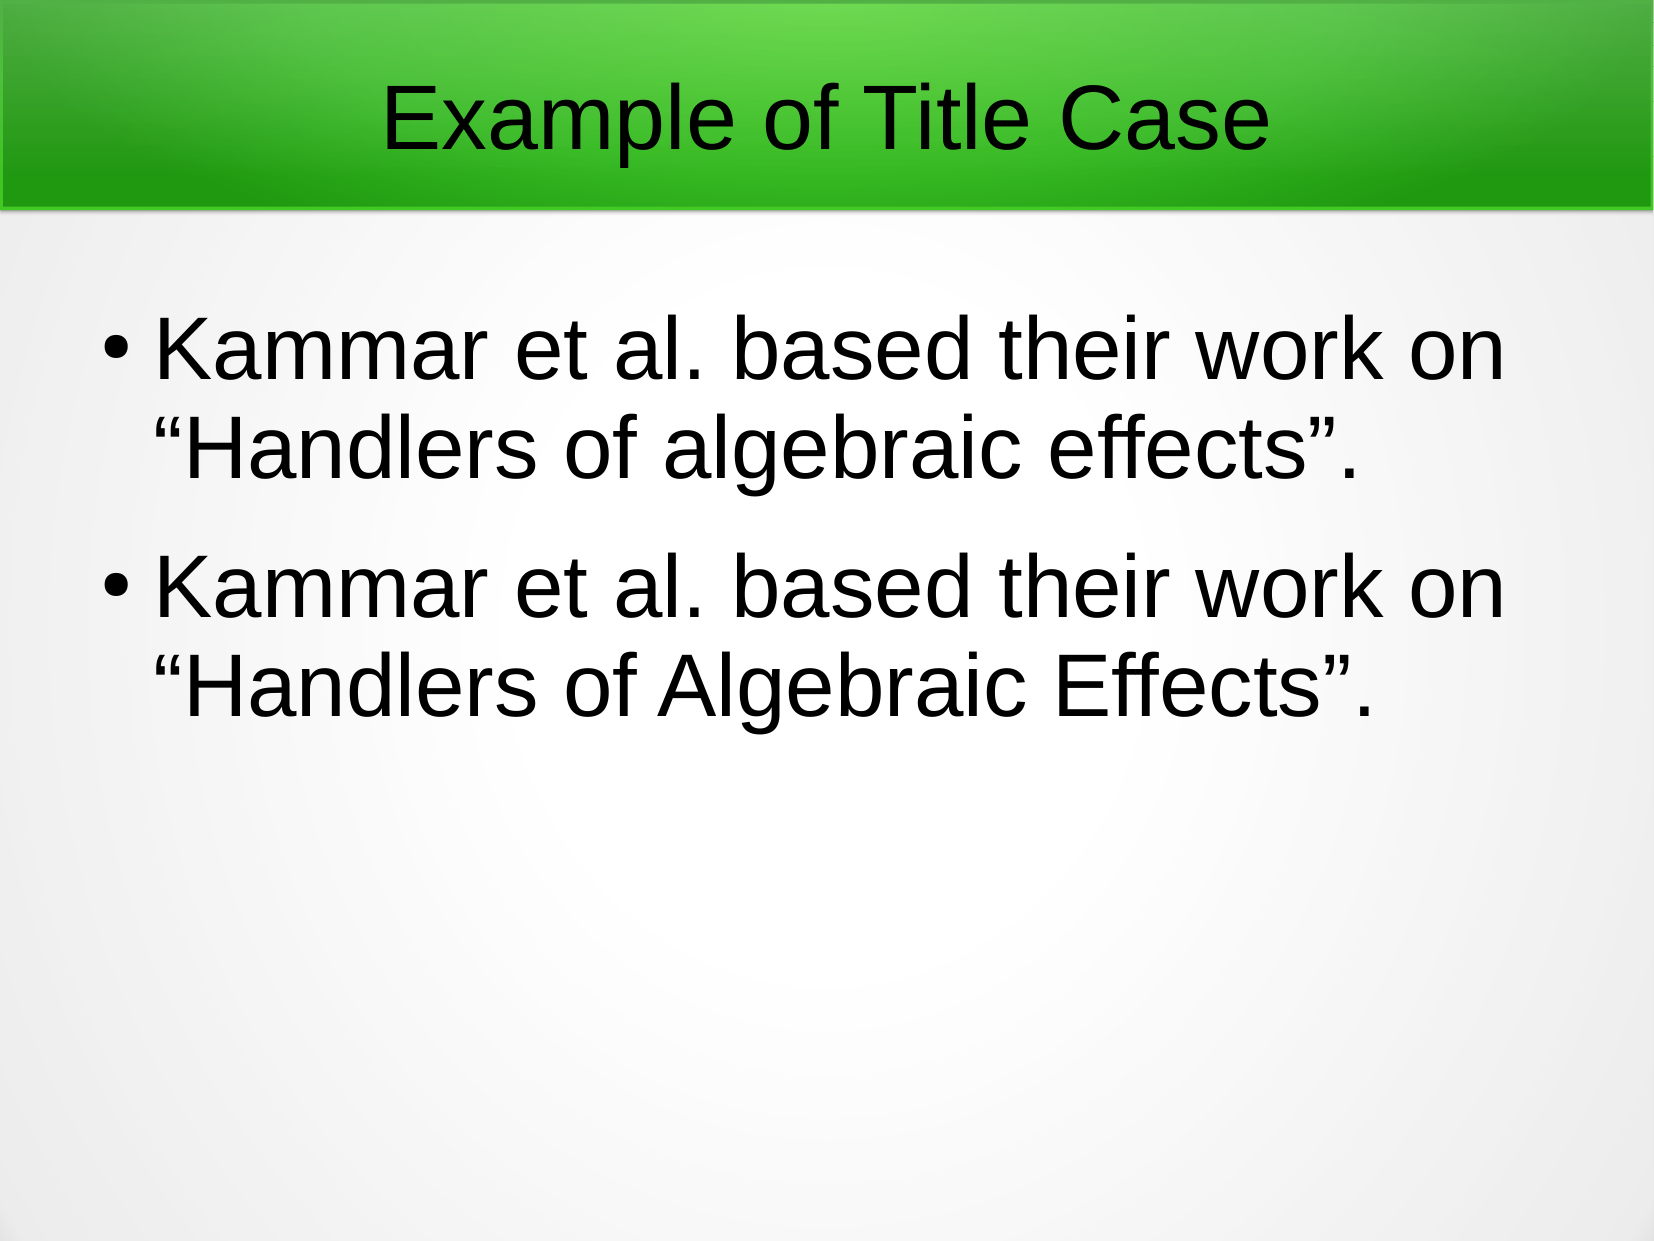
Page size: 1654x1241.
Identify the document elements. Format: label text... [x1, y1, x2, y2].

list Kammar et al. based their work on “Handlers of algebraic effects”. Kammar et al. based their work on “Handlers of Algebraic Effects”. [82, 299, 1571, 1019]
title Example of Title Case [82, 47, 1571, 189]
